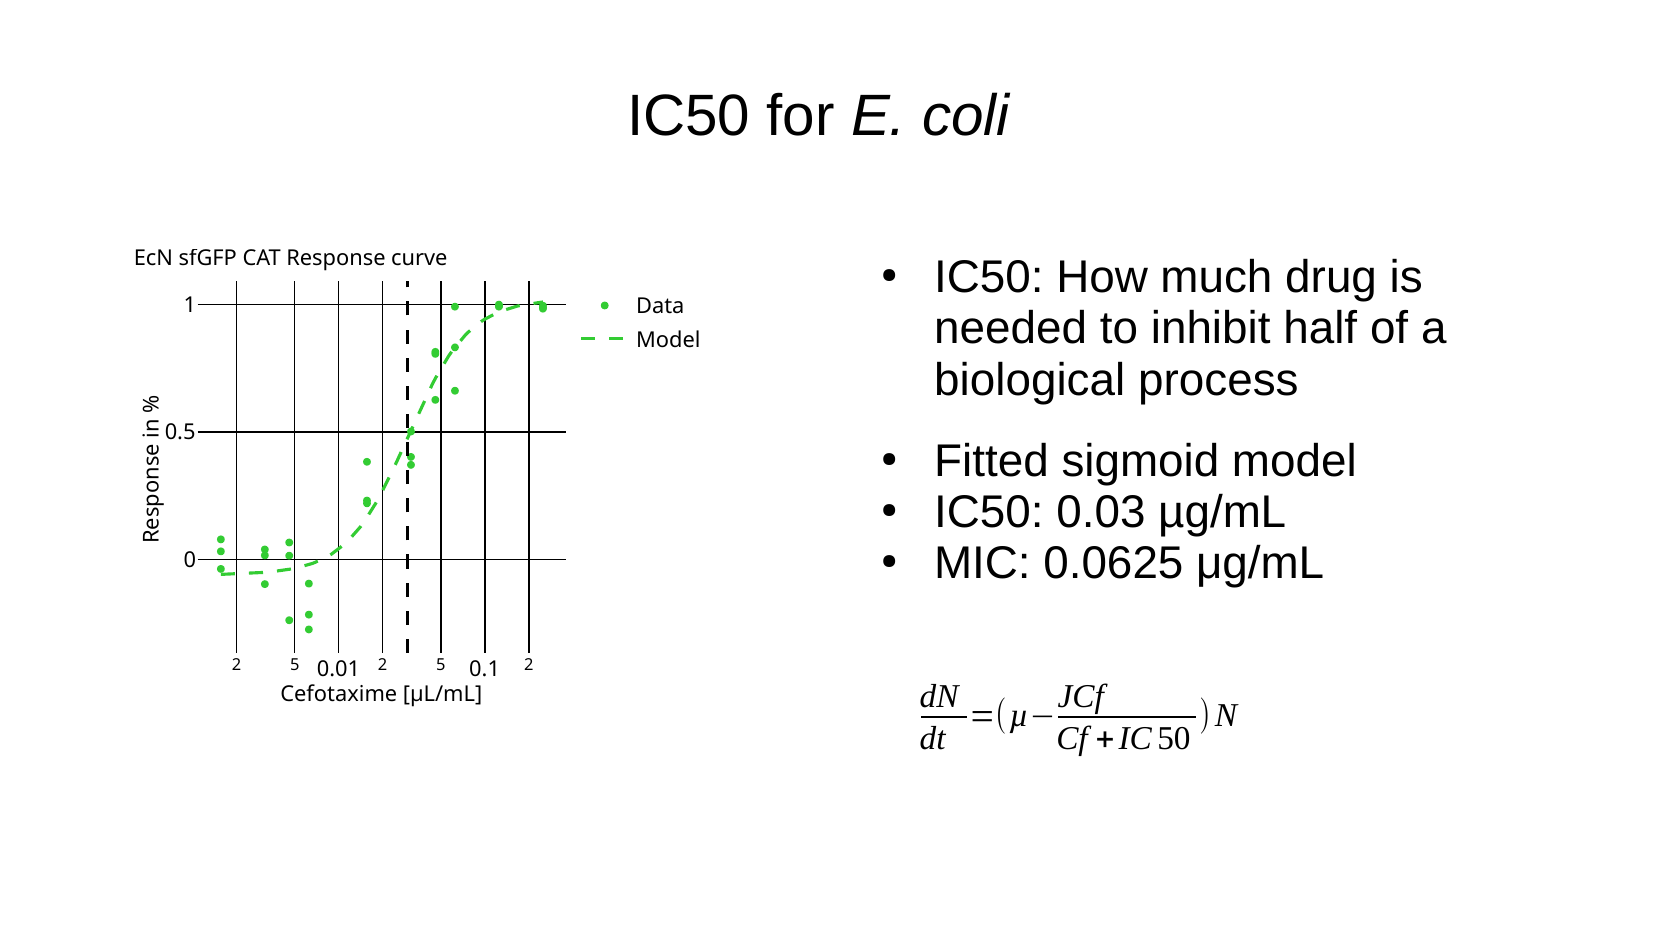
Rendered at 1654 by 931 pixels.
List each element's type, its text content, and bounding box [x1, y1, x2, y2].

picture [103, 249, 705, 731]
title IC50 for E. coli [82, 37, 1571, 193]
list IC50: How much drug is needed to inhibit half of a biological process Fitted sigmoid model IC50: 0.03 µg/mL MIC: 0.0625 μg/mL [863, 250, 1505, 791]
chart [908, 677, 1251, 757]
